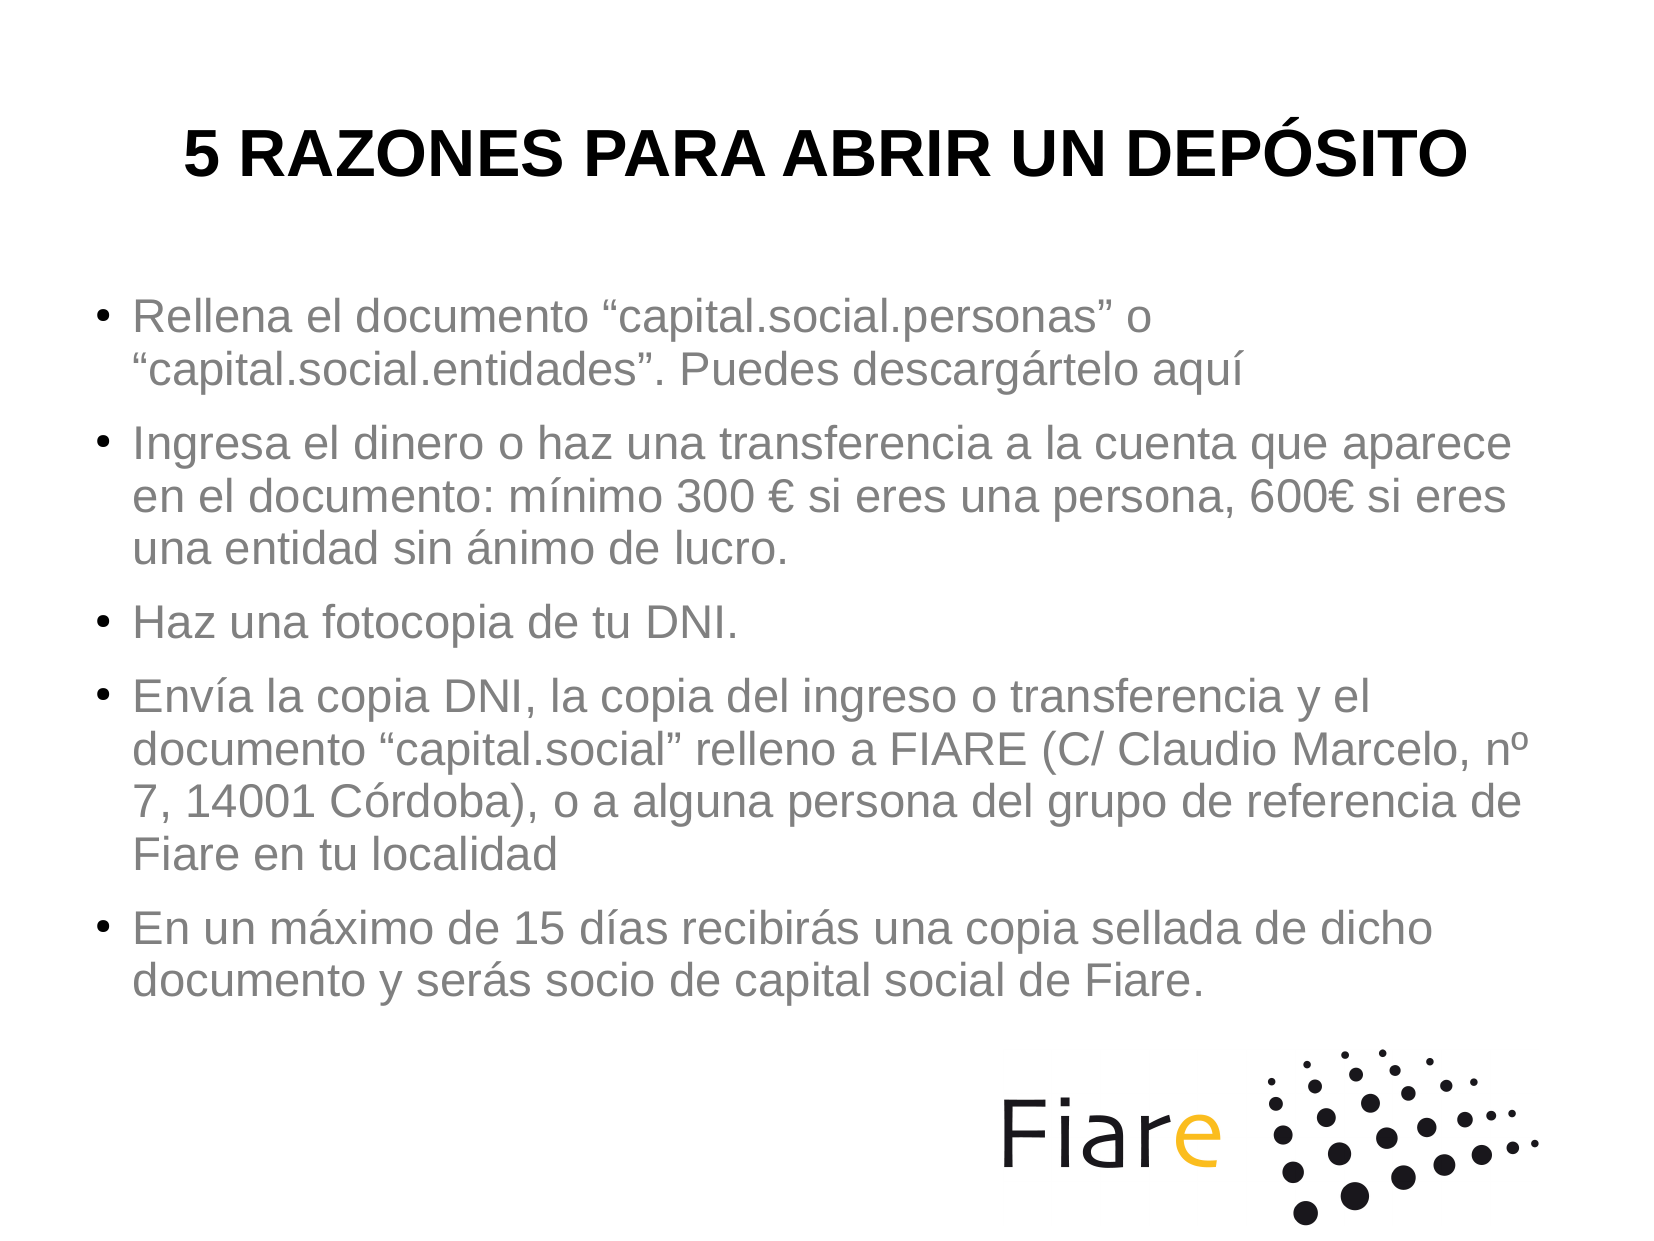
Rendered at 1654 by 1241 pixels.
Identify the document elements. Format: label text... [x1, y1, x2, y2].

picture [1003, 1049, 1539, 1226]
title 5 RAZONES PARA ABRIR UN DEPÓSITO [82, 49, 1571, 257]
list Rellena el documento “capital.social.personas” o “capital.social.entidades”. Puedes descargártelo aquí Ingresa el dinero o haz una transferencia a la cuenta que aparece en el documento: mínimo 300 € si eres una persona, 600€ si eres una entidad sin ánimo de lucro. Haz una fotocopia de tu DNI. Envía la copia DNI, la copia del ingreso o transferencia y el documento “capital.social” relleno a FIARE (C/ Claudio Marcelo, nº 7, 14001 Córdoba), o a alguna persona del grupo de referencia de Fiare en tu localidad En un máximo de 15 días recibirás una copia sellada de dicho documento y serás socio de capital social de Fiare. [82, 290, 1538, 1010]
